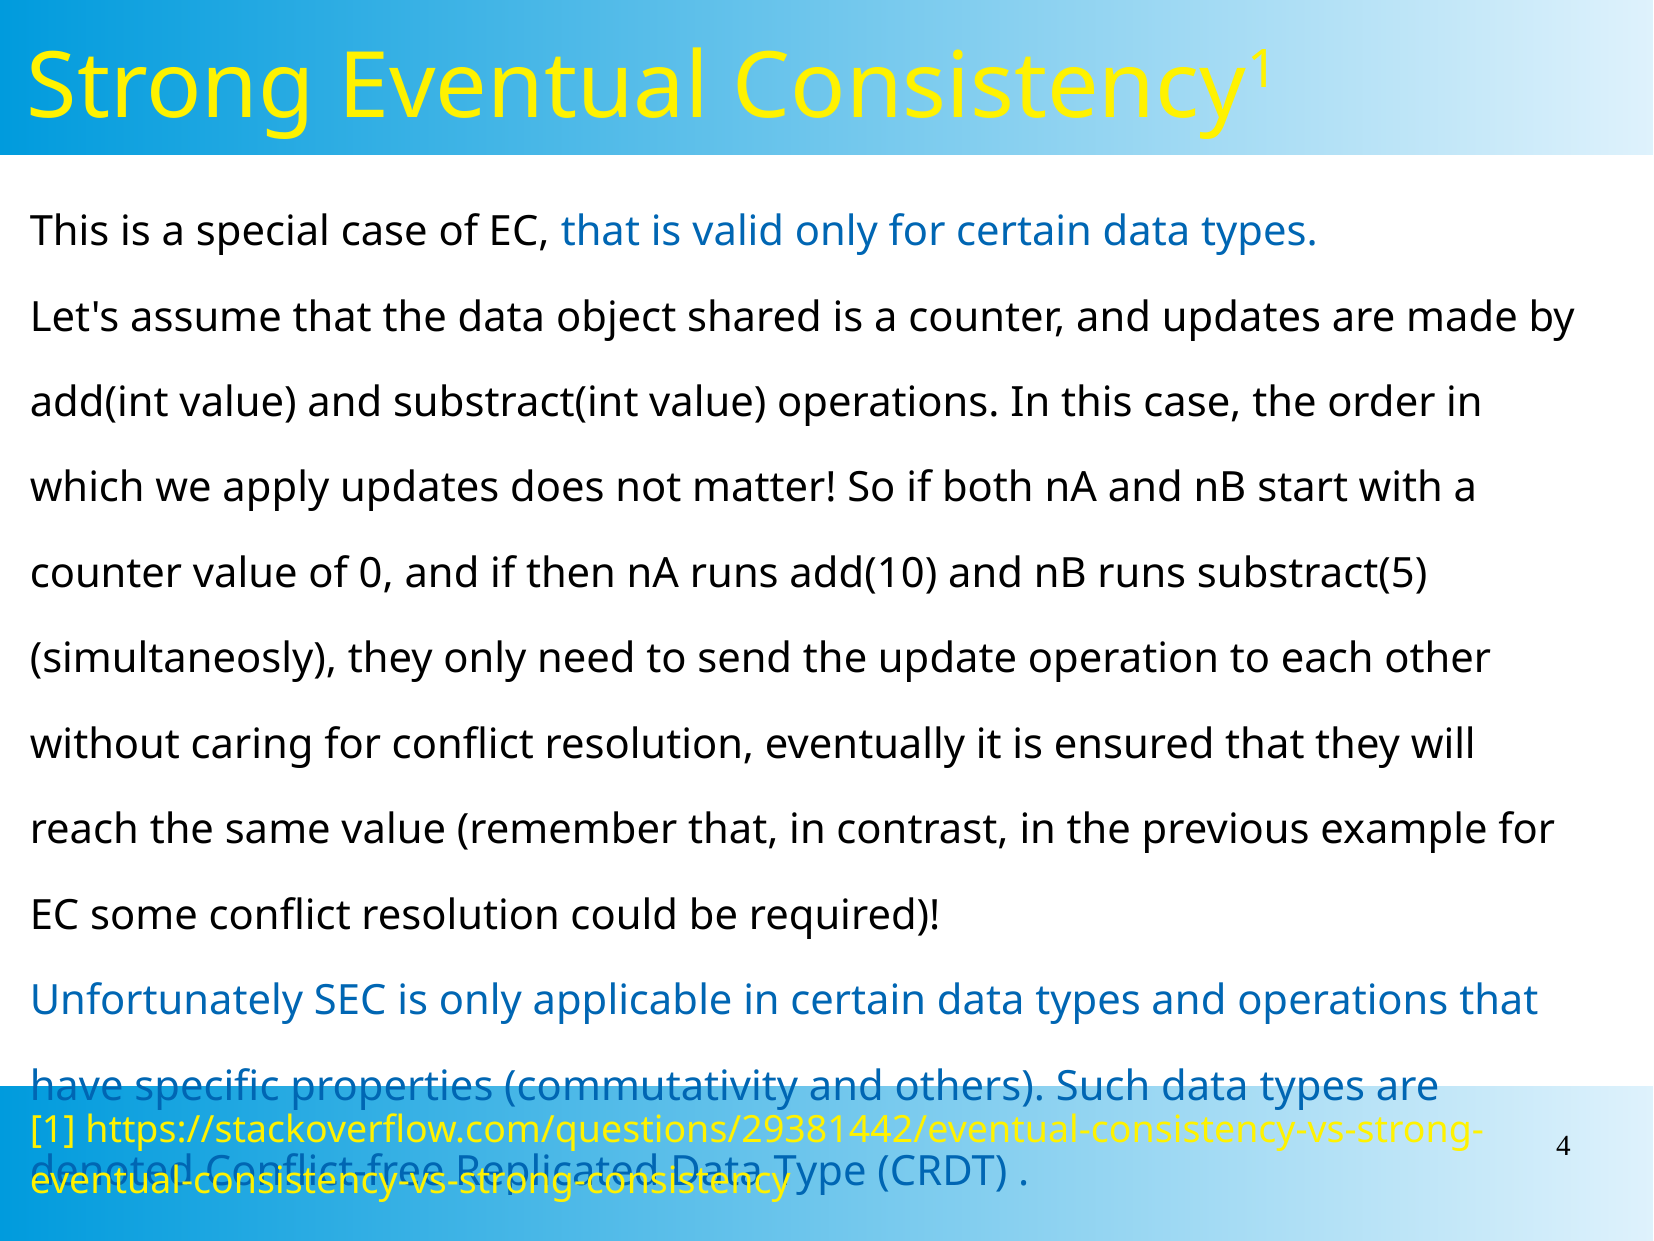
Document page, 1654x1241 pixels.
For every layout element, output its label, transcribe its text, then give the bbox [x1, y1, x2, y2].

title Strong Eventual Consistency1 [26, 30, 1516, 135]
text_box [1] https://stackoverflow.com/questions/29381442/eventual-consistency-vs-strong-eventual-consistency-vs-strong-consistency [15, 1095, 1531, 1185]
text_box This is a special case of EC, that is valid only for certain data types. Let's assume that the data object shared is a counter, and updates are made by add(int value) and substract(int value) operations. In this case, the order in which we apply updates does not matter! So if both nA and nB start with a counter value of 0, and if then nA runs add(10) and nB runs substract(5) (simultaneosly), they only need to send the update operation to each other without caring for conflict resolution, eventually it is ensured that they will reach the same value (remember that, in contrast, in the previous example for EC some conflict resolution could be required)! Unfortunately SEC is only applicable in certain data types and operations that have specific properties (commutativity and others). Such data types are denoted Conflict-free Replicated Data Type (CRDT) . Conflict-free replicated data-types (CRDT) + eventually consistent systems = strong eventual consistency. [15, 165, 1591, 1094]
